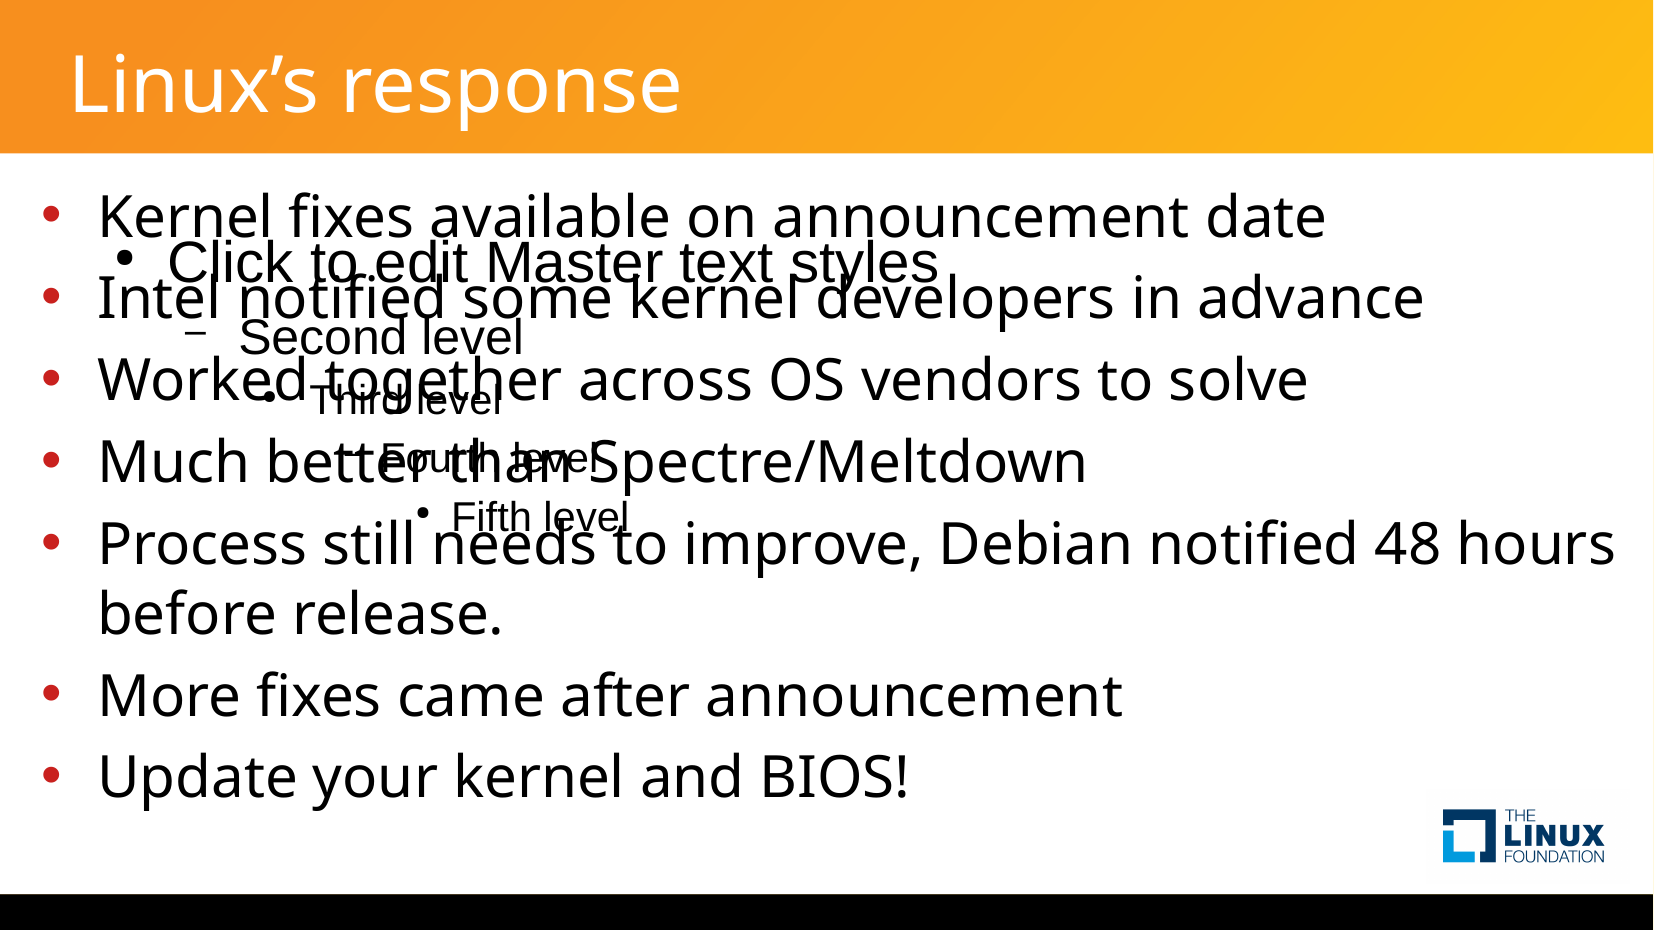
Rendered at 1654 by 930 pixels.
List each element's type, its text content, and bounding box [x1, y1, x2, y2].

picture [0, 0, 1654, 930]
picture [1420, 826, 1630, 887]
list Kernel fixes available on announcement date Intel notified some kernel developers in advance Worked together across OS vendors to solve Much better than Spectre/Meltdown Process still needs to improve, Debian notified 48 hours before release. More fixes came after announcement Update your kernel and BIOS! [25, 171, 1653, 826]
title Linux’s response [53, 8, 1571, 154]
